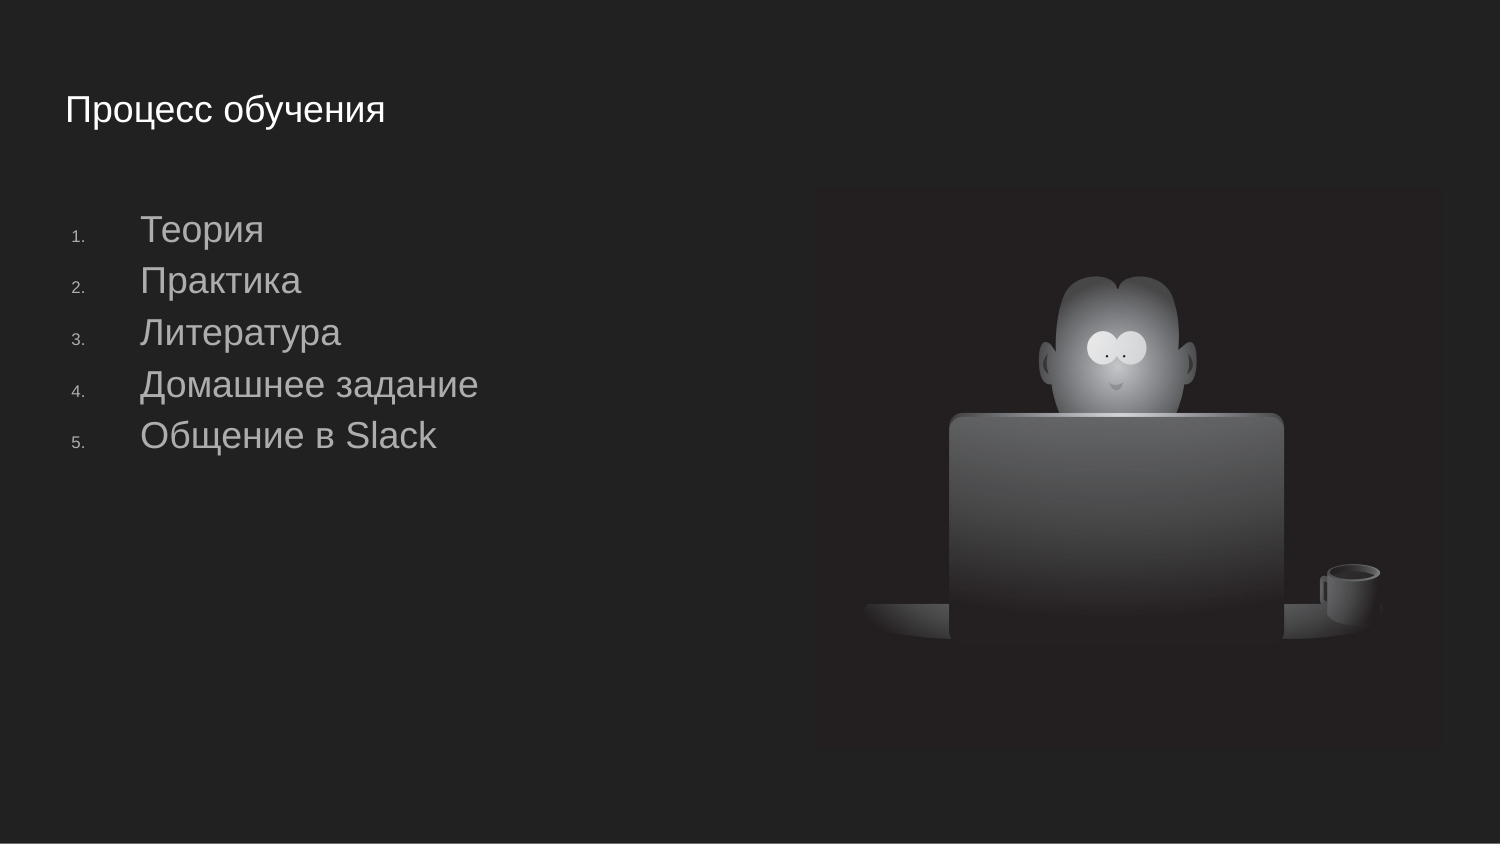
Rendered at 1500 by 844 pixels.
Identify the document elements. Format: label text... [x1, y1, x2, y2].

text_box [814, 188, 1443, 750]
text_box Процесс обучения Теория Практика Литература Домашнее задание Общение в Slack [63, 83, 490, 457]
